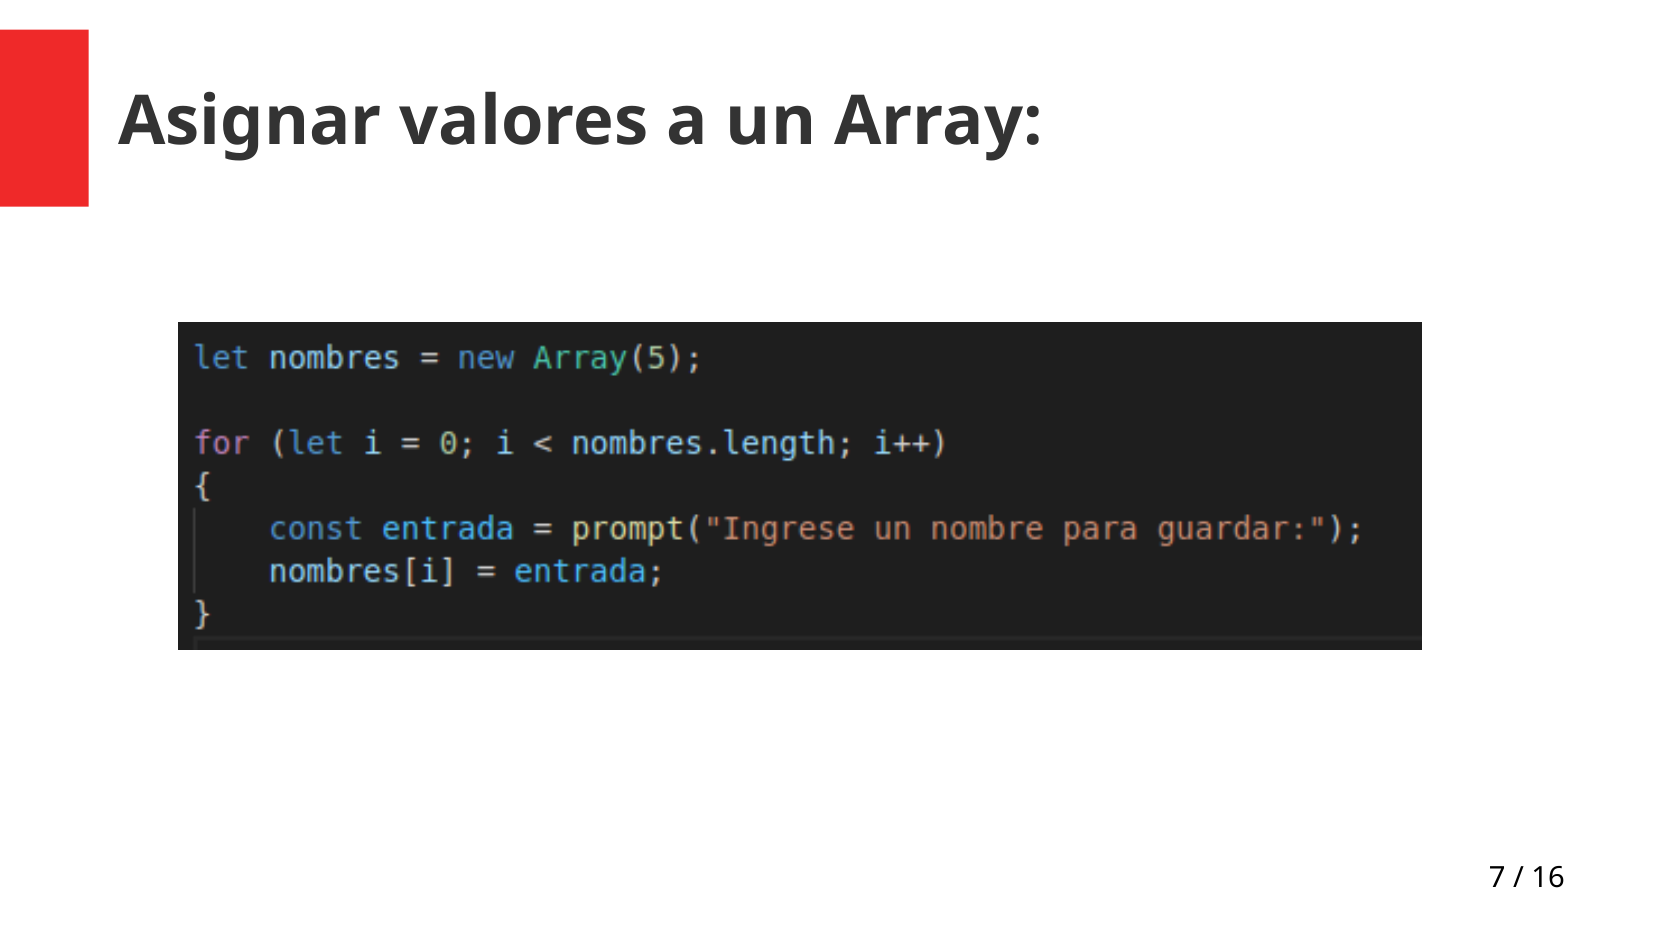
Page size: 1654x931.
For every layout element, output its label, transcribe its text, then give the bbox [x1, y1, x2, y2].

picture [178, 322, 1422, 650]
title Asignar valores a un Array: [118, 29, 1595, 207]
